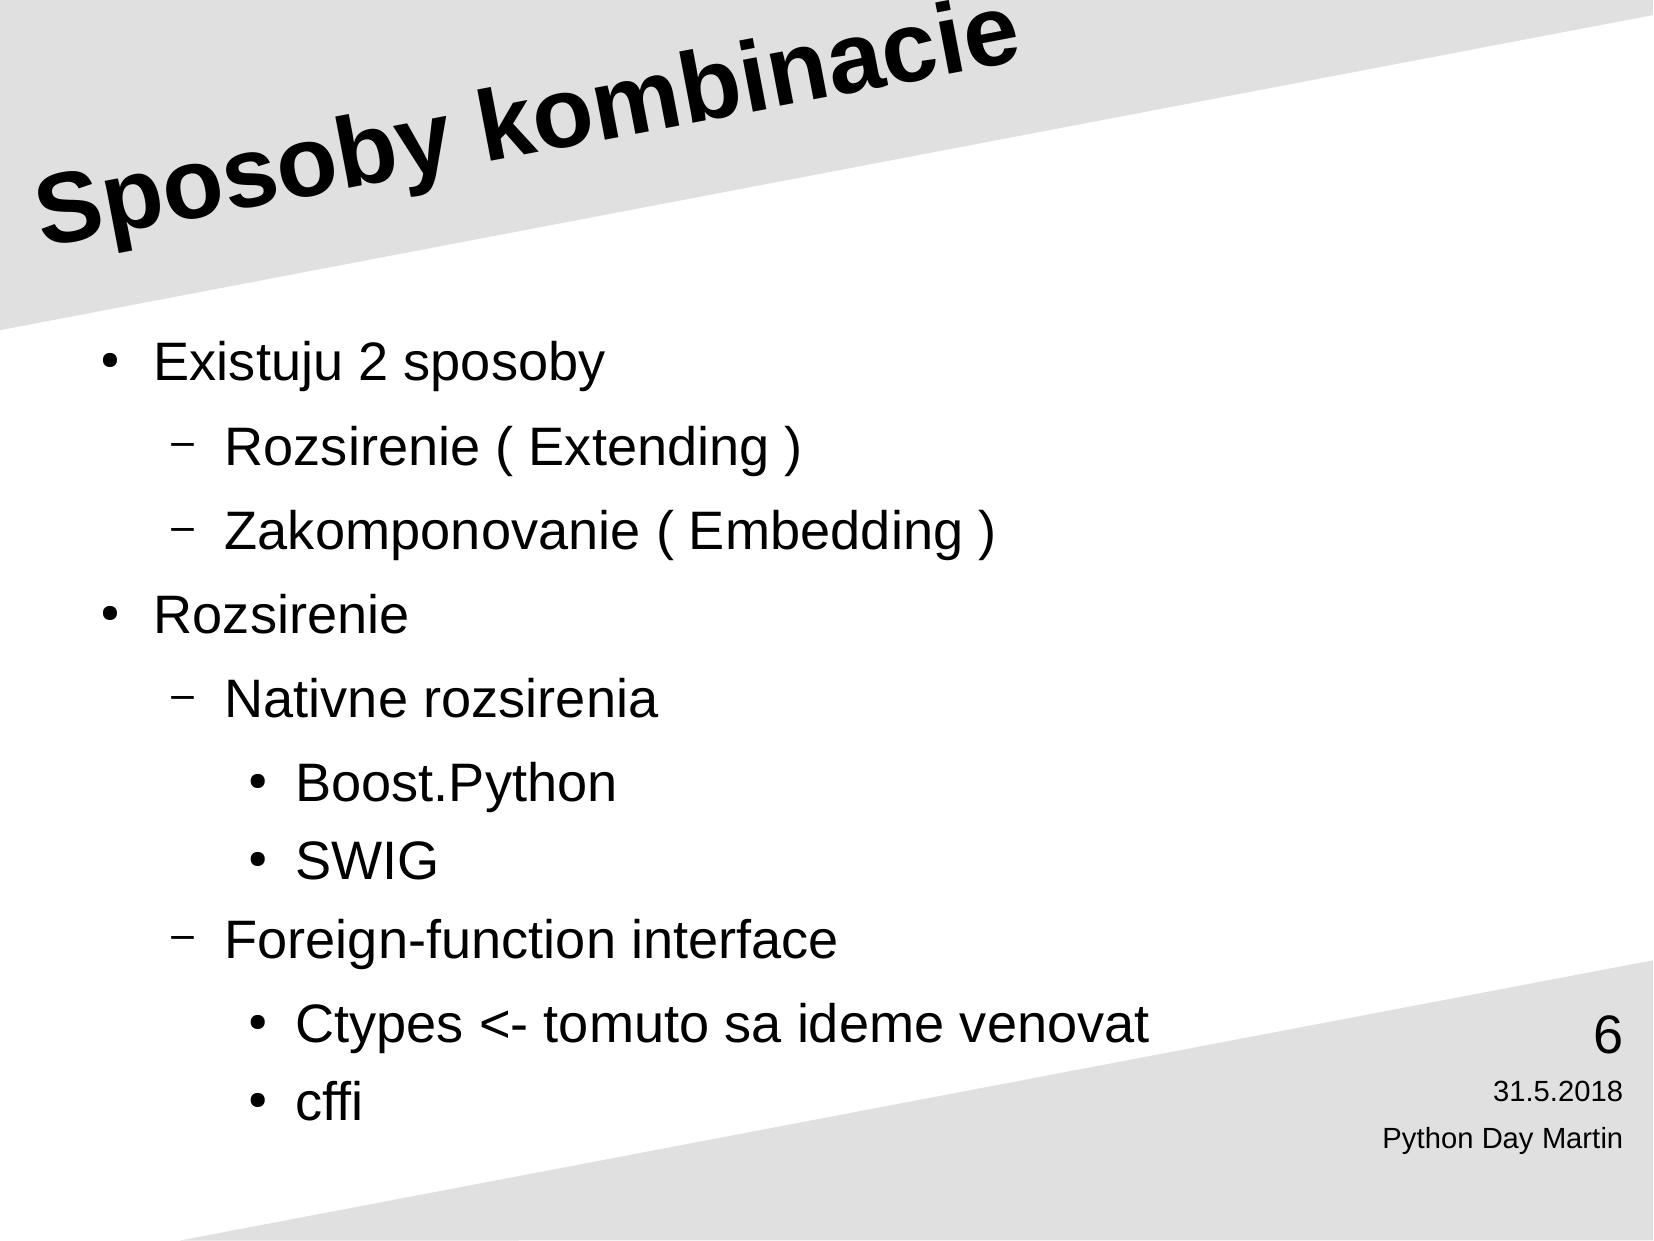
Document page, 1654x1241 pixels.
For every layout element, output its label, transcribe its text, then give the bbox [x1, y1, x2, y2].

list Existuju 2 sposoby Rozsirenie ( Extending ) Zakomponovanie ( Embedding ) Rozsirenie Nativne rozsirenia Boost.Python SWIG Foreign-function interface Ctypes <- tomuto sa ideme venovat cffi [82, 331, 1538, 1171]
title Sposoby kombinacie [16, 0, 1518, 315]
